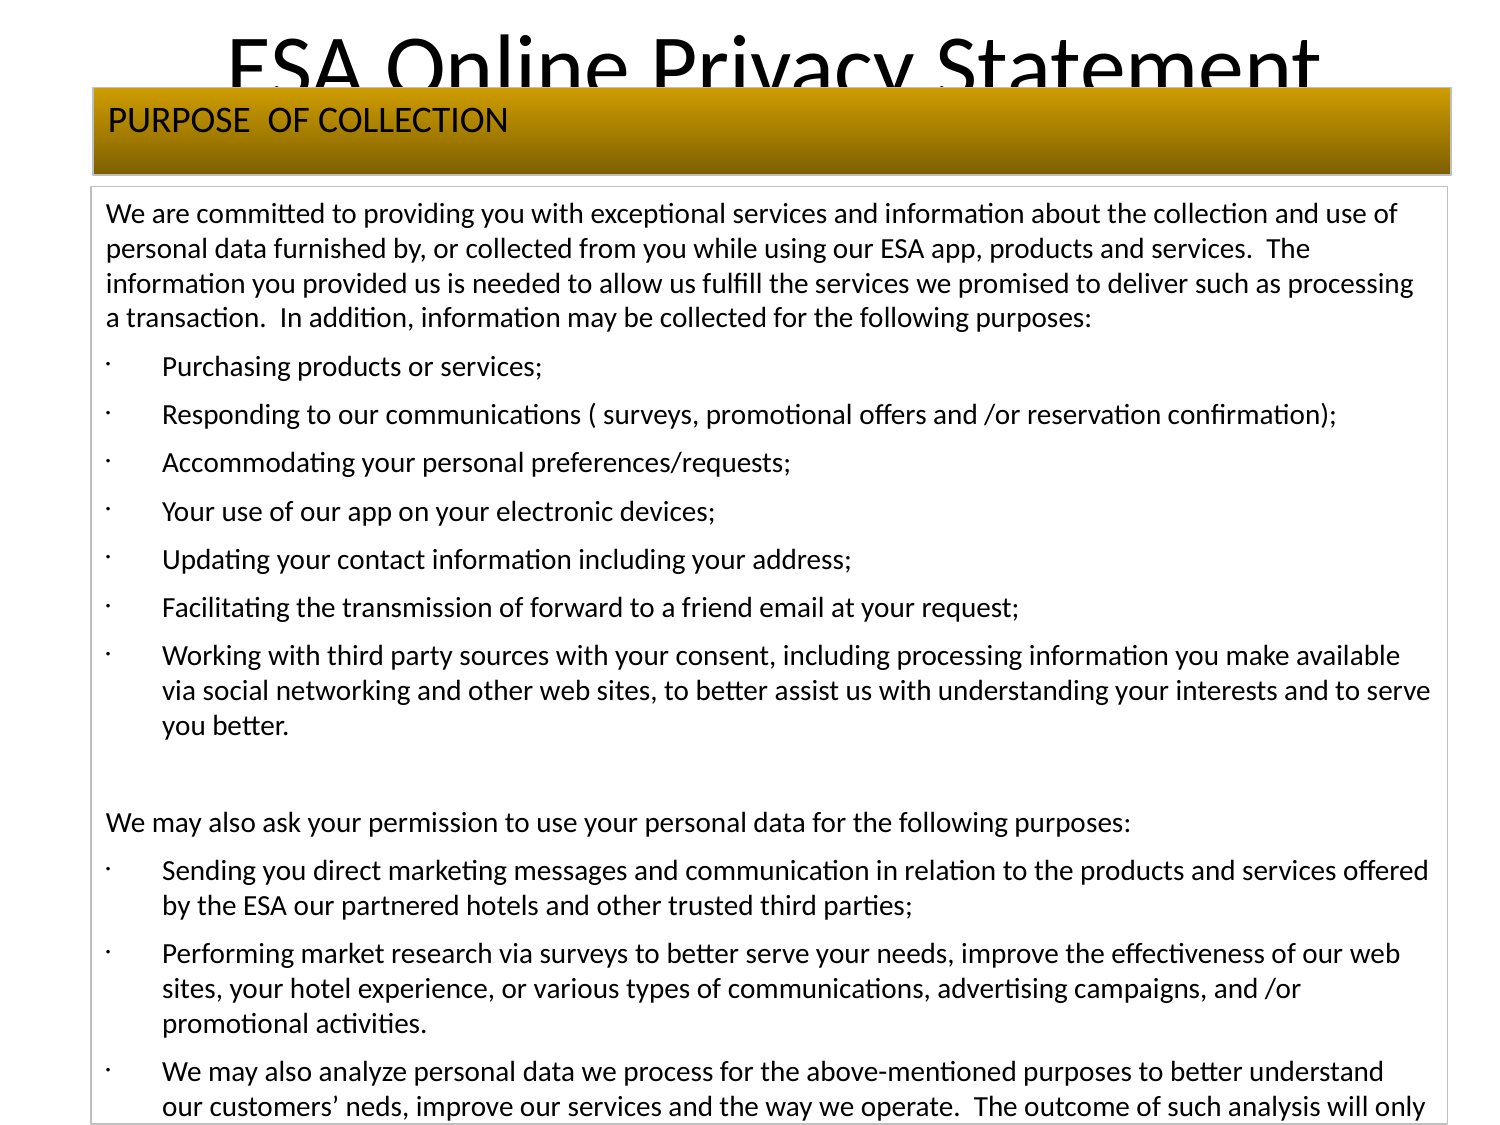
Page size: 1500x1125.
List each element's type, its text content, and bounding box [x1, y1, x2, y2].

title ESA Online Privacy Statement [99, 0, 1450, 87]
text_box We are committed to providing you with exceptional services and information about the collection and use of personal data furnished by, or collected from you while using our ESA app, products and services. The information you provided us is needed to allow us fulfill the services we promised to deliver such as processing a transaction. In addition, information may be collected for the following purposes: Purchasing products or services; Responding to our communications ( surveys, promotional offers and /or reservation confirmation); Accommodating your personal preferences/requests; Your use of our app on your electronic devices; Updating your contact information including your address; Facilitating the transmission of forward to a friend email at your request; Working with third party sources with your consent, including processing information you make available via social networking and other web sites, to better assist us with understanding your interests and to serve you better. We may also ask your permission to use your personal data for the following purposes: Sending you direct marketing messages and communication in relation to the products and services offered by the ESA our partnered hotels and other trusted third parties; Performing market research via surveys to better serve your needs, improve the effectiveness of our web sites, your hotel experience, or various types of communications, advertising campaigns, and /or promotional activities. We may also analyze personal data we process for the above-mentioned purposes to better understand our customers’ neds, improve our services and the way we operate. The outcome of such analysis will only be aggregate data that will not be used to identify, single out, or take action towards an individual, but only to analyze trends and other behavior at aggregate level. [90, 186, 1448, 1124]
list PURPOSE OF COLLECTION [92, 87, 1452, 175]
